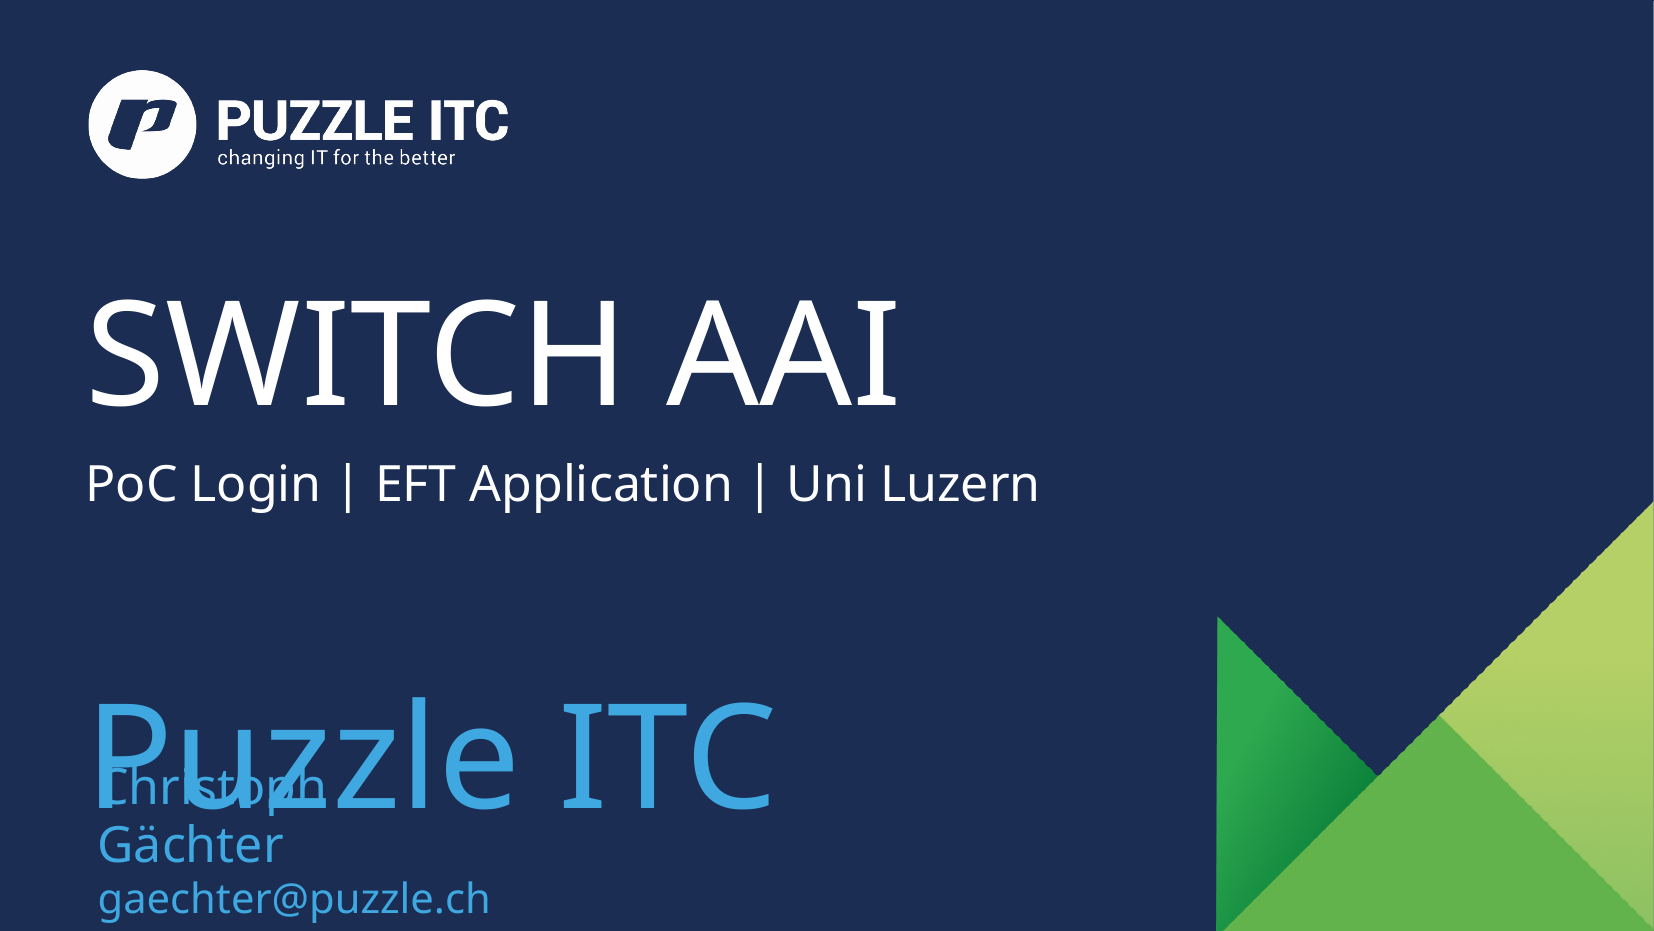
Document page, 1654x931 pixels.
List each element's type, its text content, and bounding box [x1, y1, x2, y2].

picture [1198, 470, 1654, 931]
text_box Christoph Gächter gaechter@puzzle.ch [82, 750, 532, 869]
text_box SWITCH AAI PoC Login | EFT Application | Uni Luzern Puzzle ITC [70, 242, 1595, 775]
picture [88, 70, 508, 179]
